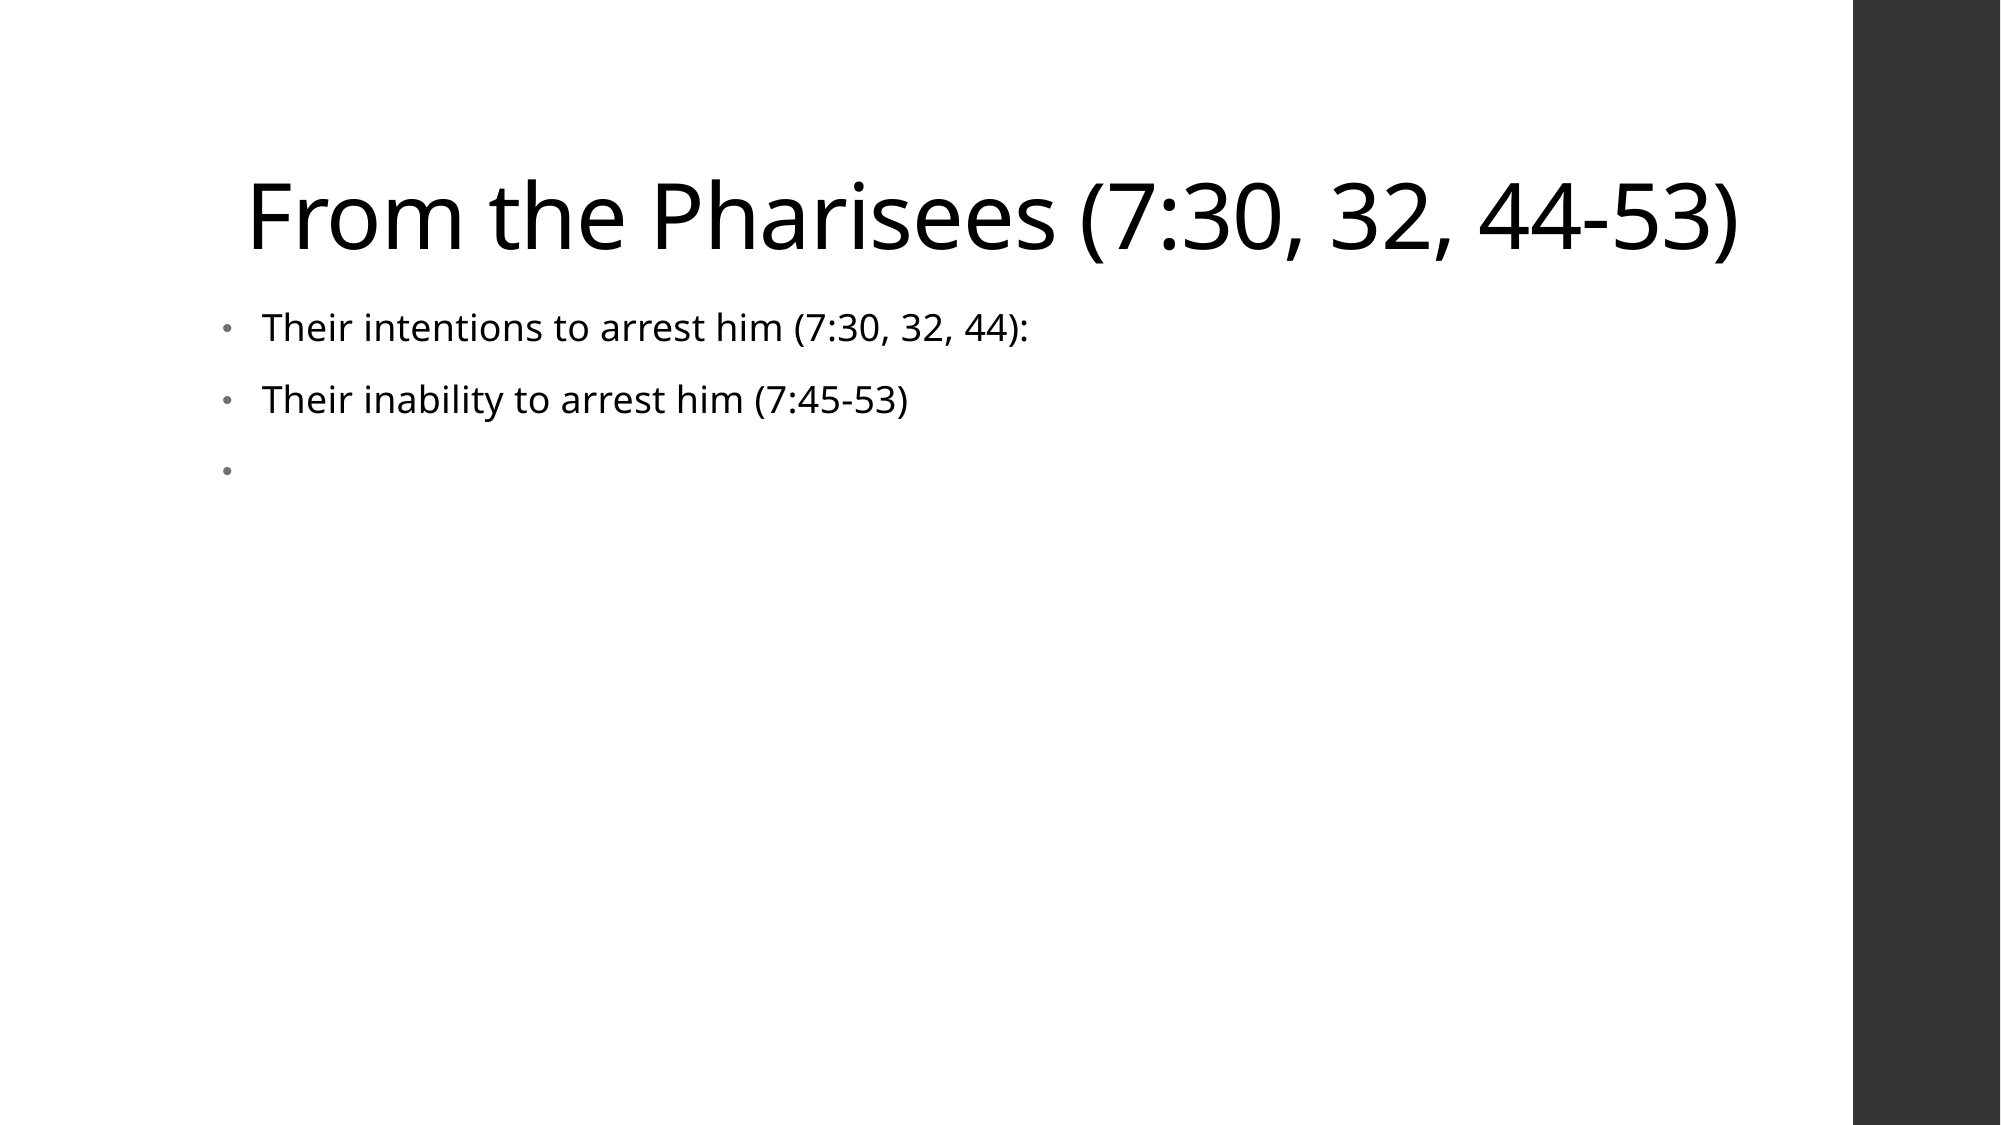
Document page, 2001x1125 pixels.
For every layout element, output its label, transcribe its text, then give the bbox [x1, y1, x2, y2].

title From the Pharisees (7:30, 32, 44-53) [206, 60, 1797, 278]
list Their intentions to arrest him (7:30, 32, 44): Their inability to arrest him (7:45-53) [206, 299, 1617, 1014]
